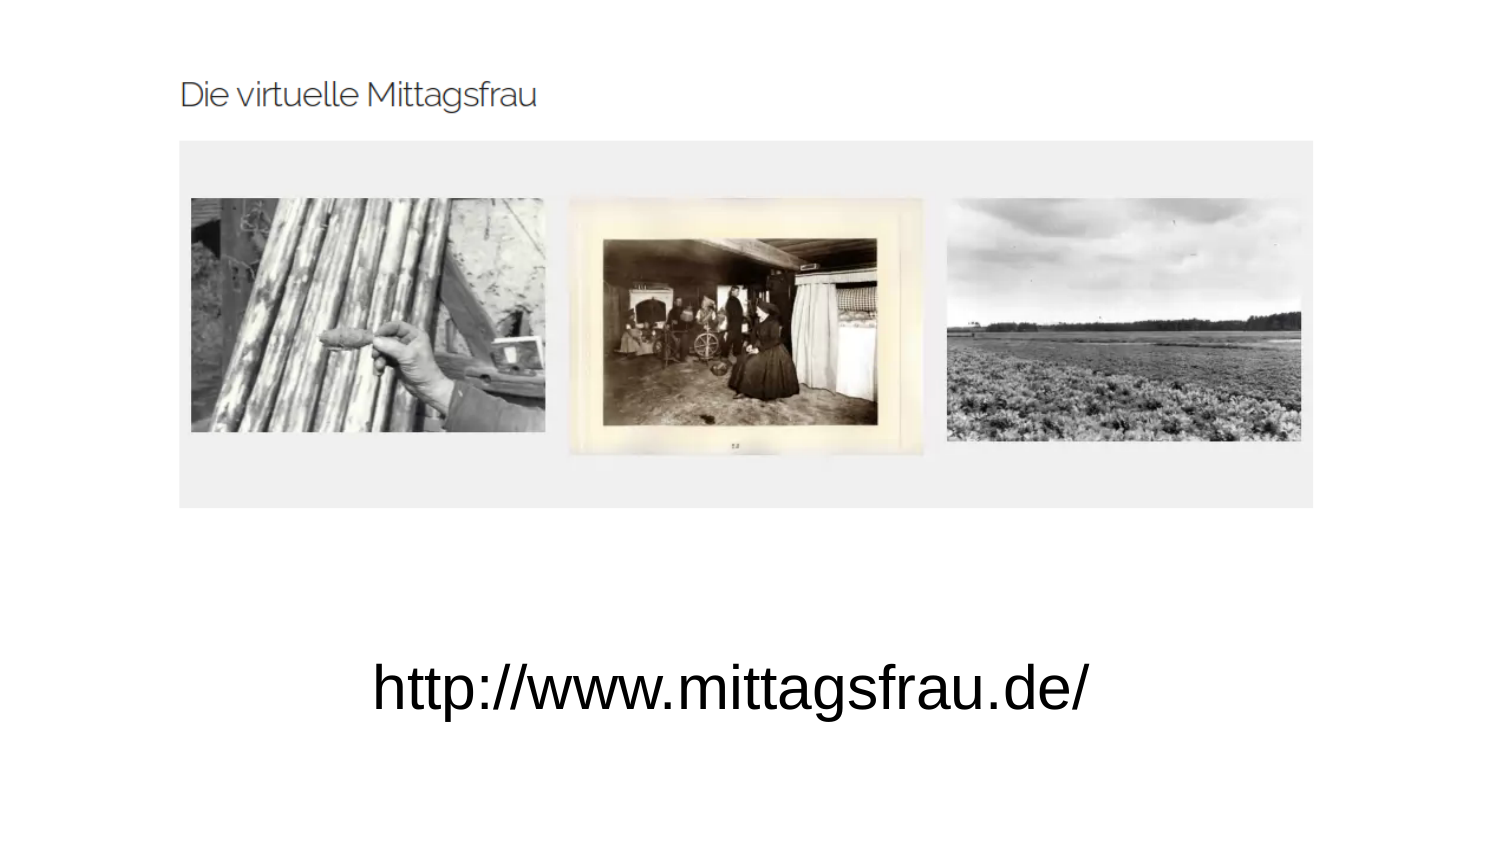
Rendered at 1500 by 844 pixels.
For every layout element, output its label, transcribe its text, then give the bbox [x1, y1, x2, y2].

title http://www.mittagsfrau.de/ [32, 639, 1431, 738]
picture [62, 36, 1437, 515]
